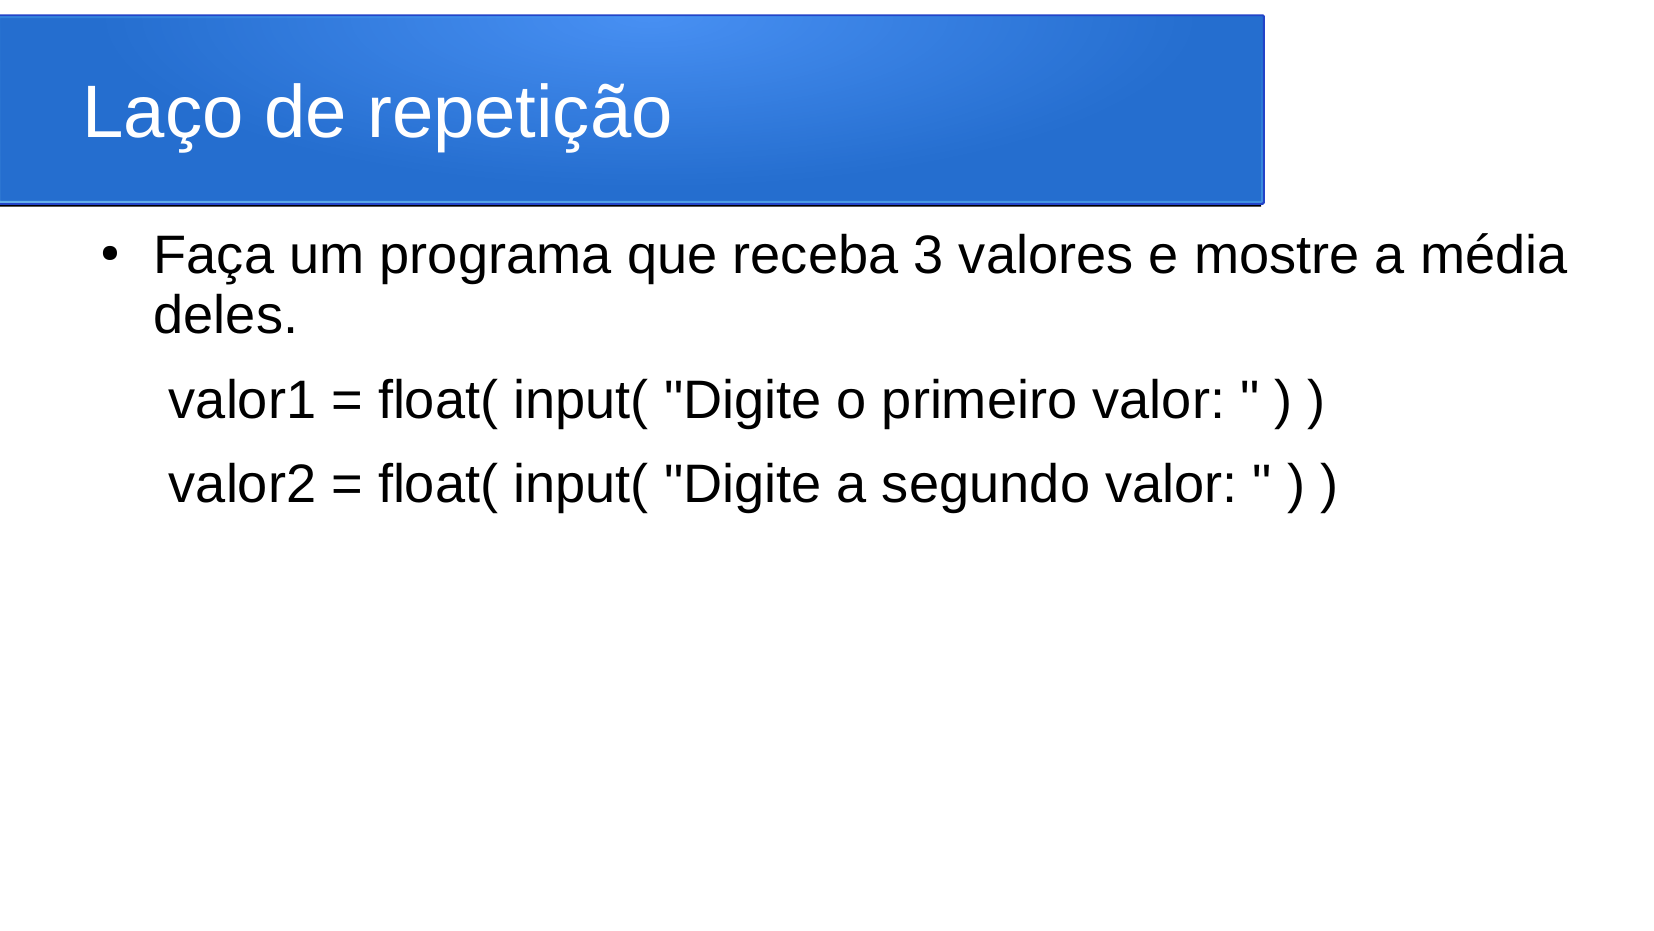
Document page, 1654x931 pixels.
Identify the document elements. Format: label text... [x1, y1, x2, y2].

list Faça um programa que receba 3 valores e mostre a média deles. valor1 = float( input( "Digite o primeiro valor: " ) ) valor2 = float( input( "Digite a segundo valor: " ) ) [82, 224, 1571, 764]
title Laço de repetição [82, 35, 1235, 189]
